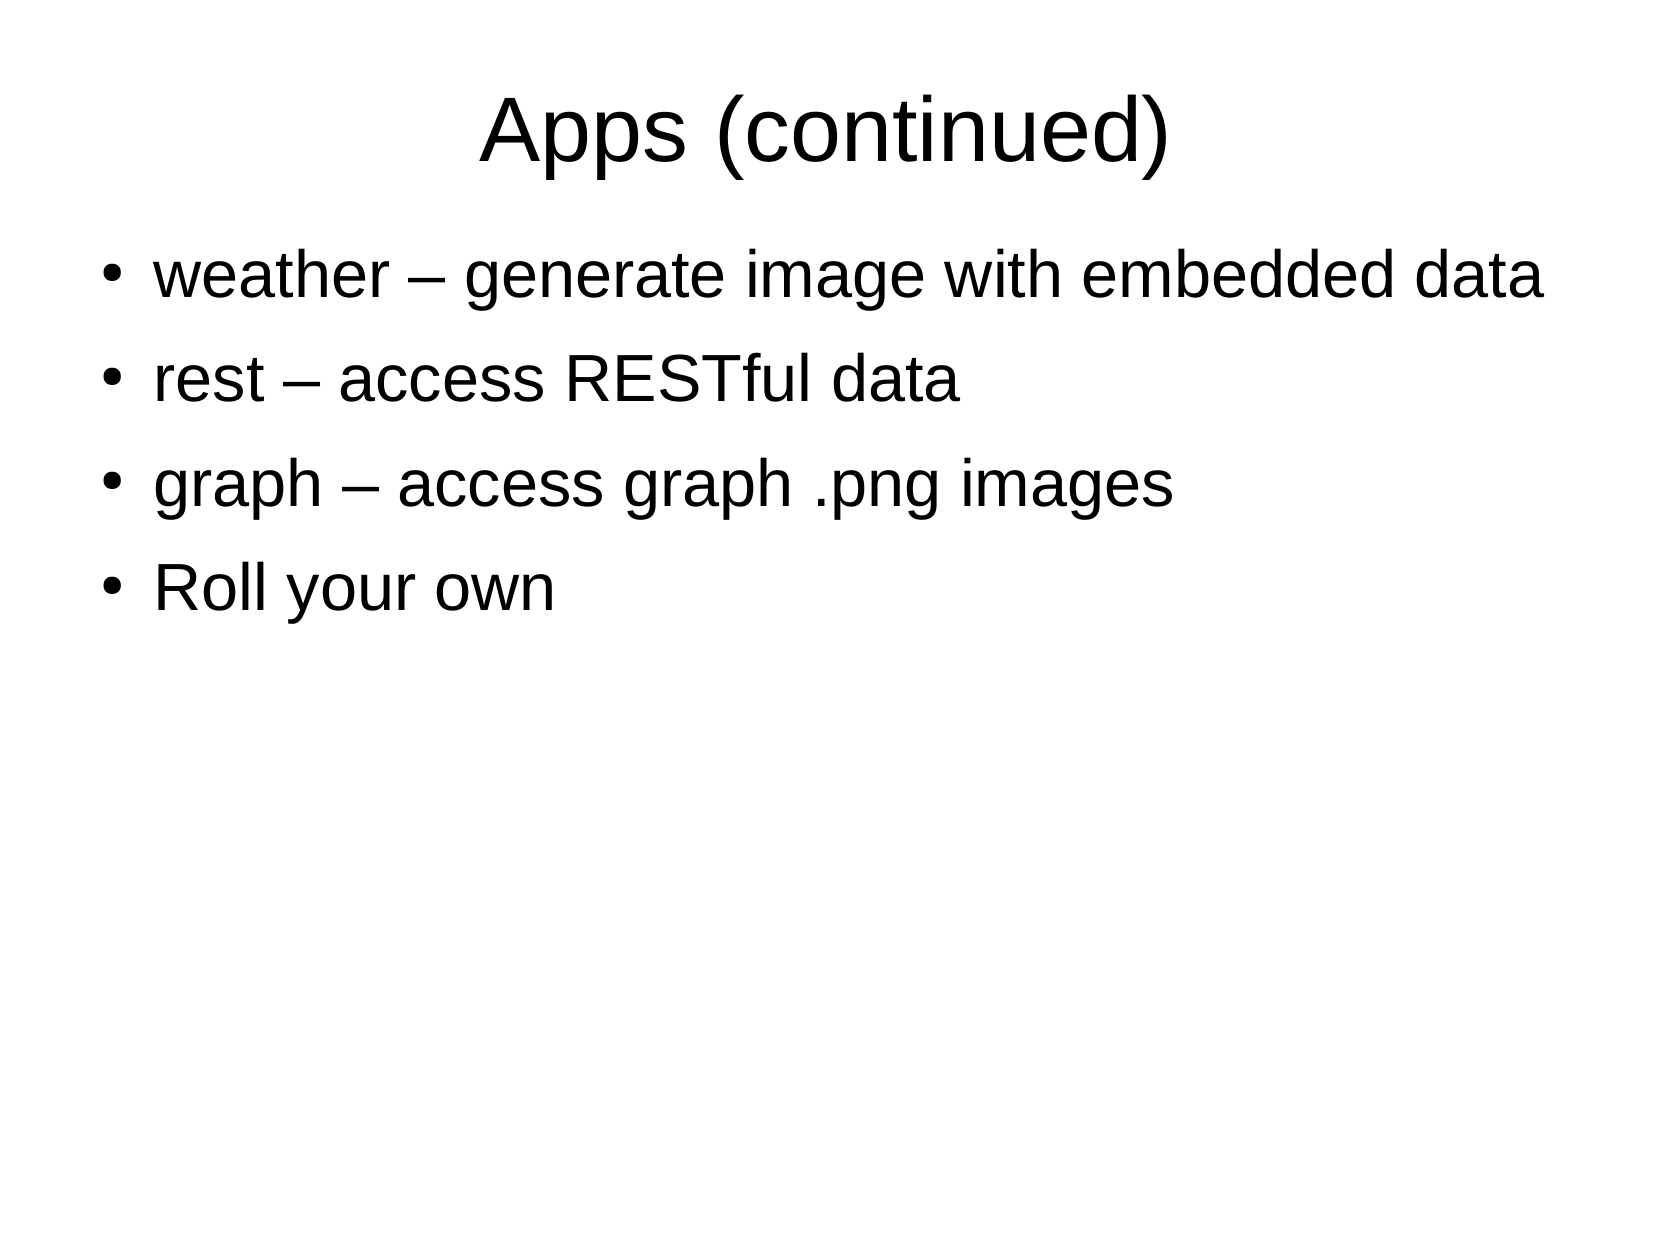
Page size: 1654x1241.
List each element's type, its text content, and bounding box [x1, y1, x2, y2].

list weather – generate image with embedded data rest – access RESTful data graph – access graph .png images Roll your own [82, 237, 1571, 957]
title Apps (continued) [82, 25, 1571, 233]
